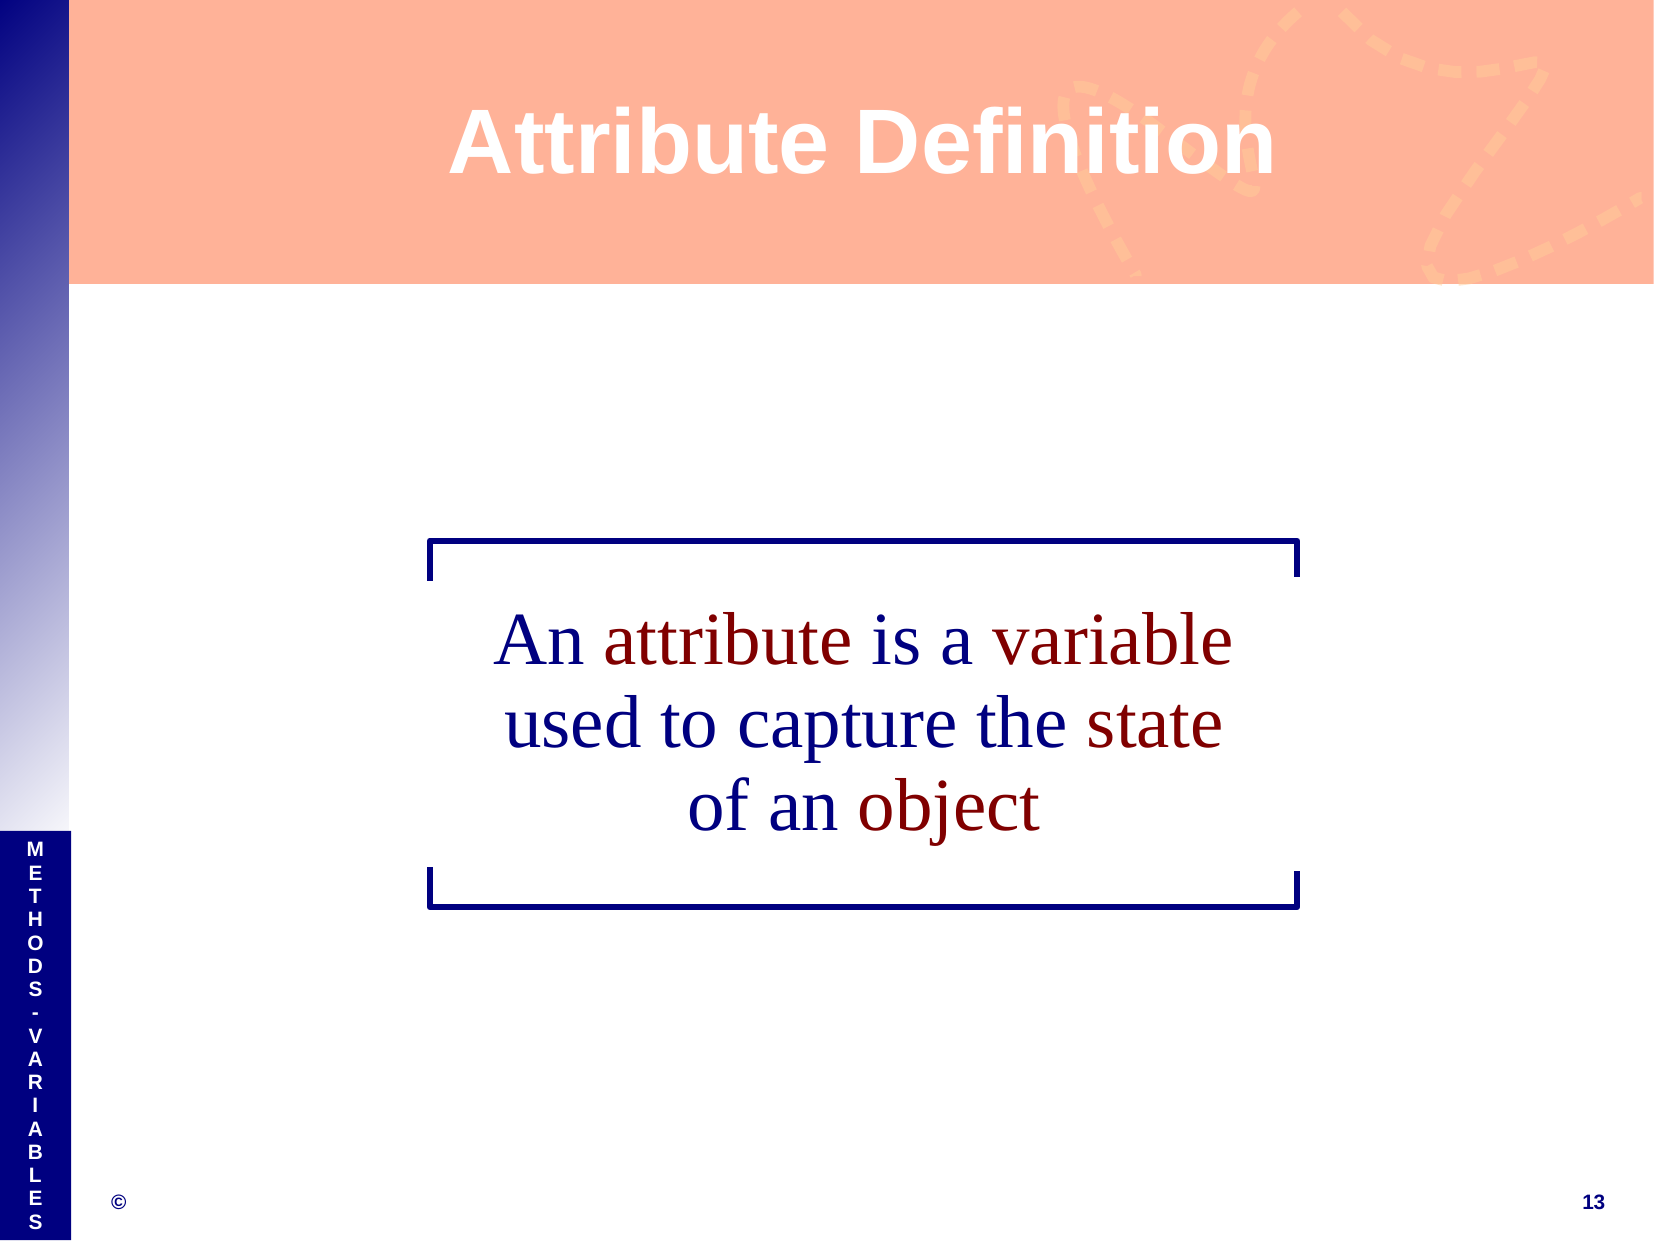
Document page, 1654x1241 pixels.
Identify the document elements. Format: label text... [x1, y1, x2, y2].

text_box An attribute is a variable used to capture the state of an object [445, 513, 1282, 931]
title Attribute Definition [109, 37, 1617, 246]
text_box M E T H O D S - V A R I A B L E S [0, 830, 71, 1241]
